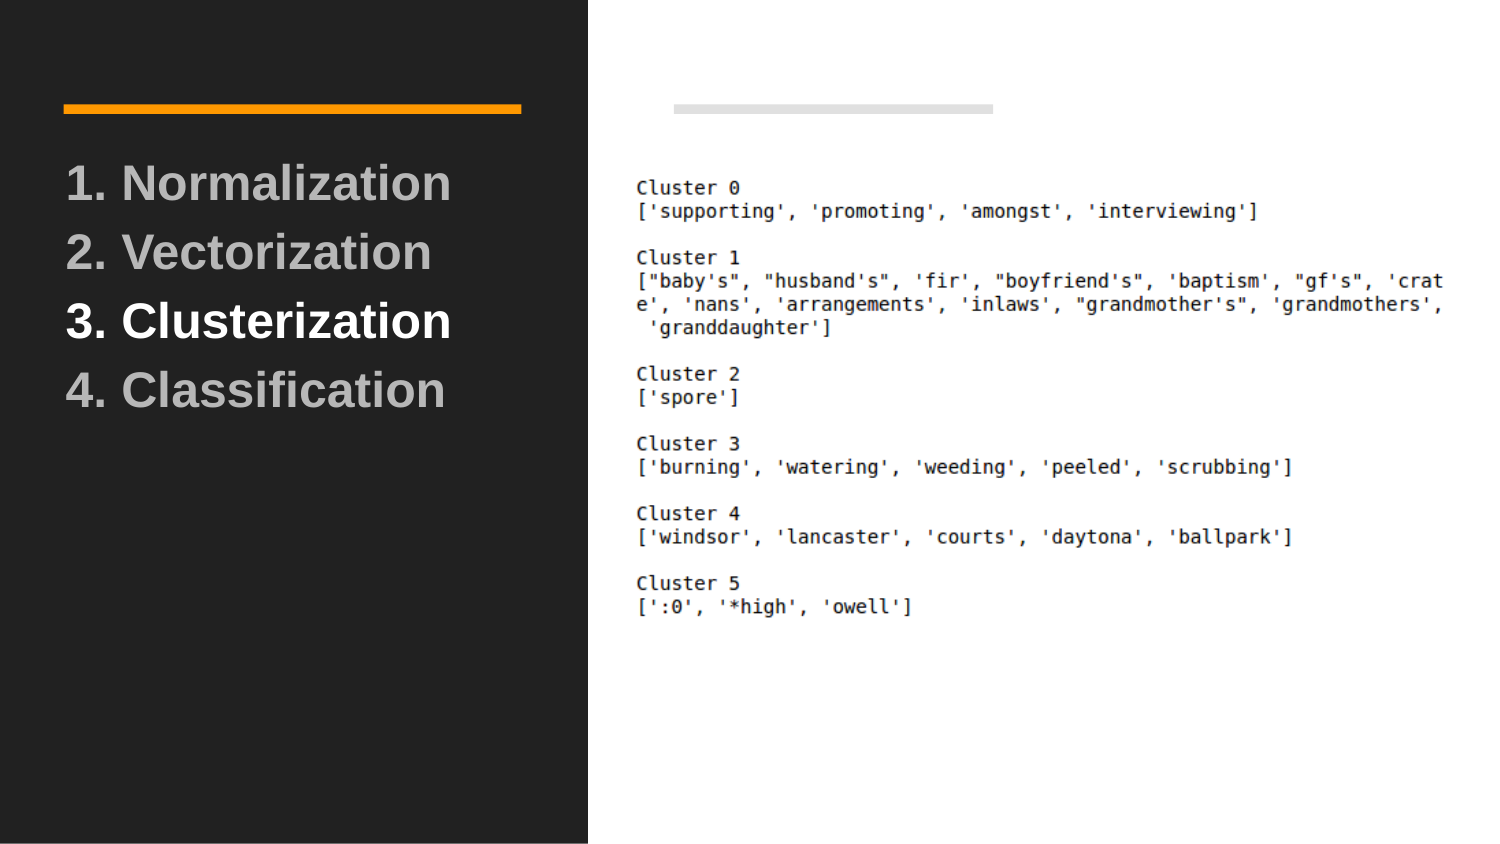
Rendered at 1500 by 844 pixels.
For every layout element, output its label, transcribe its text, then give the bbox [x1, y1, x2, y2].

picture [629, 166, 1478, 634]
title 1. Normalization 2. Vectorization 3. Clusterization 4. Classification [50, 126, 521, 743]
